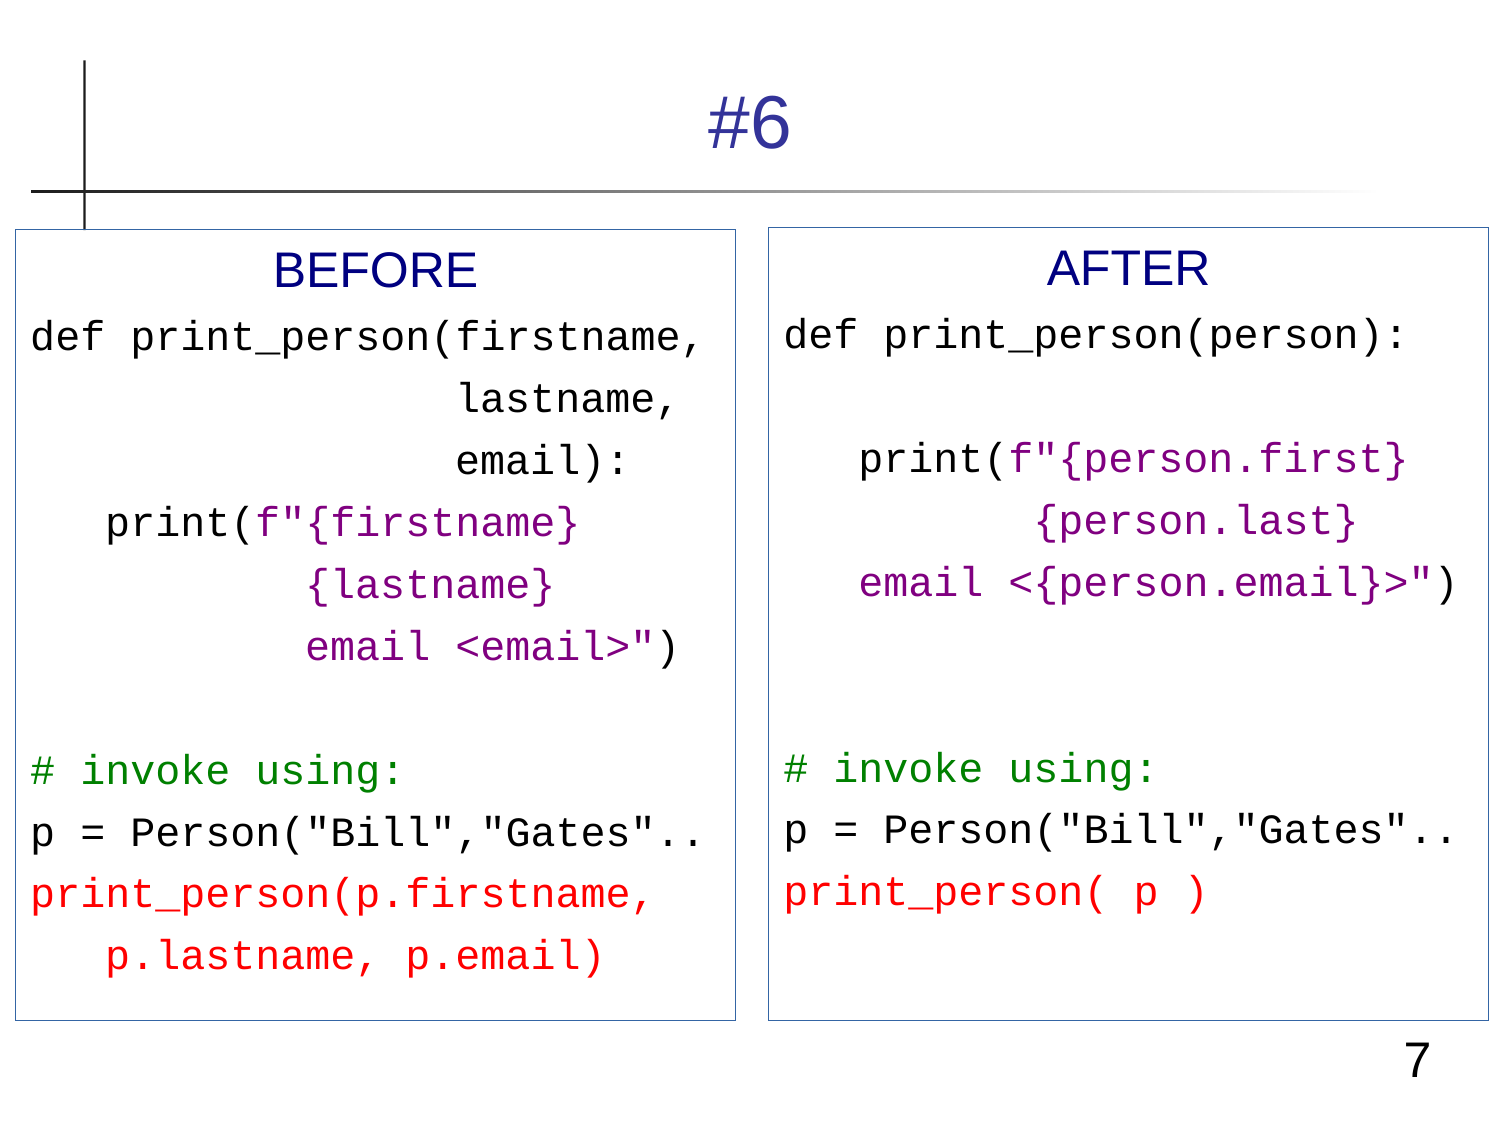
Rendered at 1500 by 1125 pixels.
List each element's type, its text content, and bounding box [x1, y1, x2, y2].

list BEFORE def print_person(firstname, lastname, email): print(f"{firstname} {lastname} email <email>") # invoke using: p = Person("Bill","Gates".. print_person(p.firstname, p.lastname, p.email) [15, 229, 736, 1021]
list AFTER def print_person(person): print(f"{person.first} {person.last} email <{person.email}>") # invoke using: p = Person("Bill","Gates".. print_person( p ) [768, 227, 1489, 1021]
text_box <number> [1380, 1020, 1456, 1095]
title #6 [50, 37, 1450, 201]
